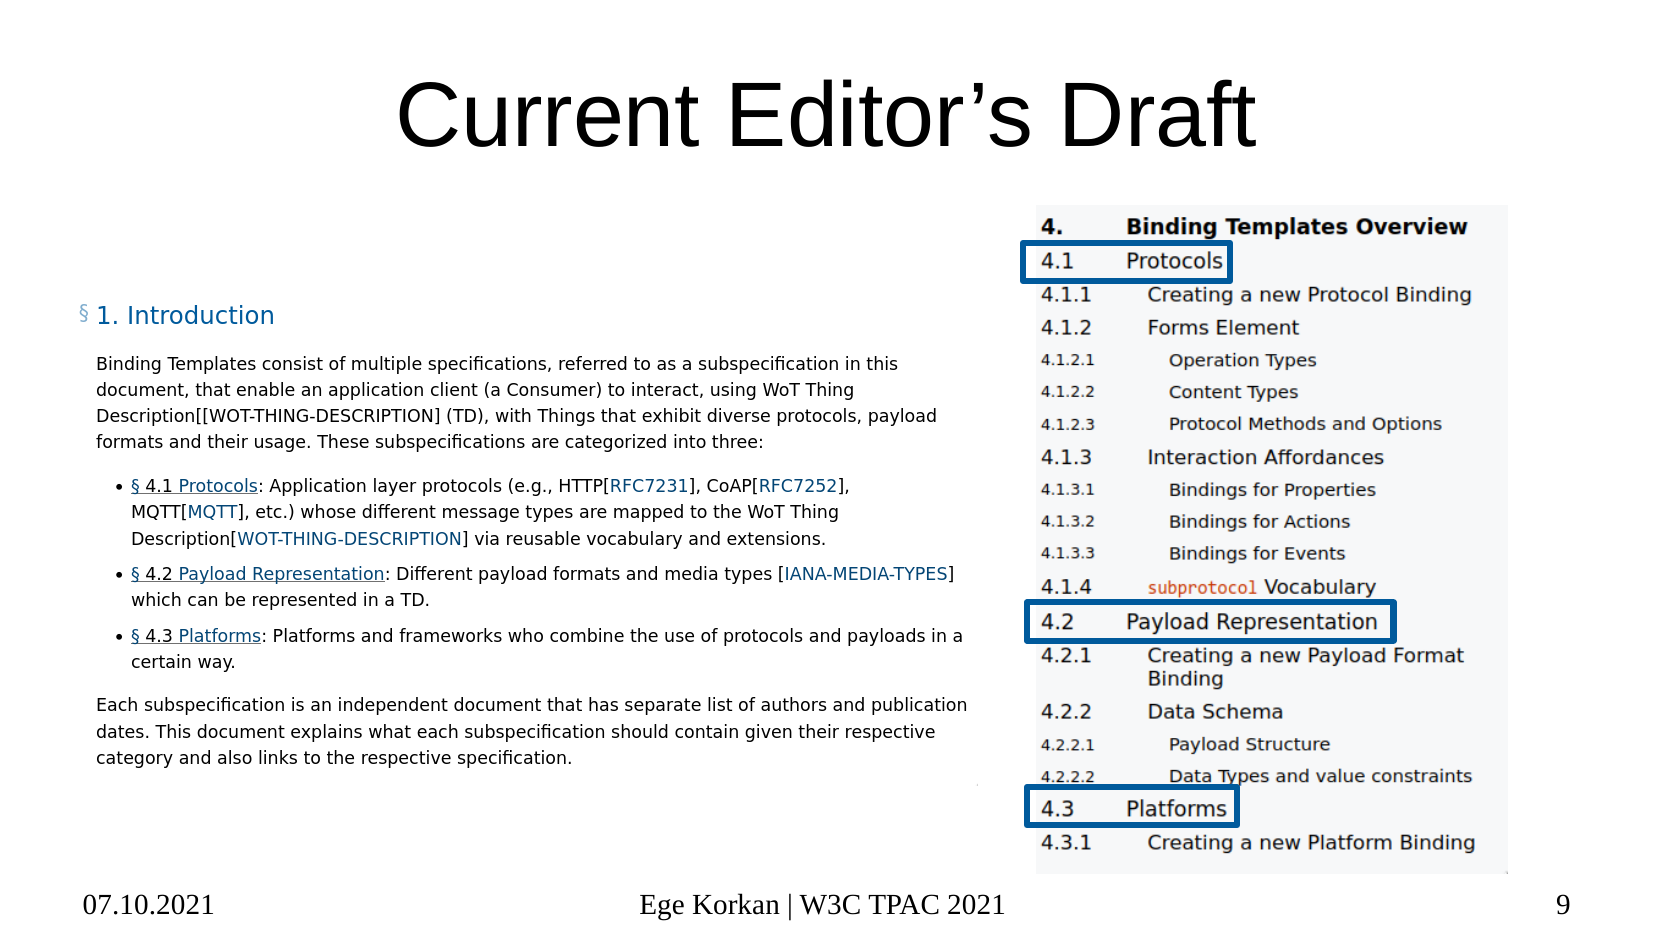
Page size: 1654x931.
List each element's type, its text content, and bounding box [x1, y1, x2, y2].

text_box [1026, 786, 1238, 826]
text_box [1023, 242, 1231, 282]
title Current Editor’s Draft [82, 37, 1571, 193]
text_box [1026, 602, 1394, 641]
picture [49, 279, 978, 786]
picture [1036, 205, 1508, 874]
